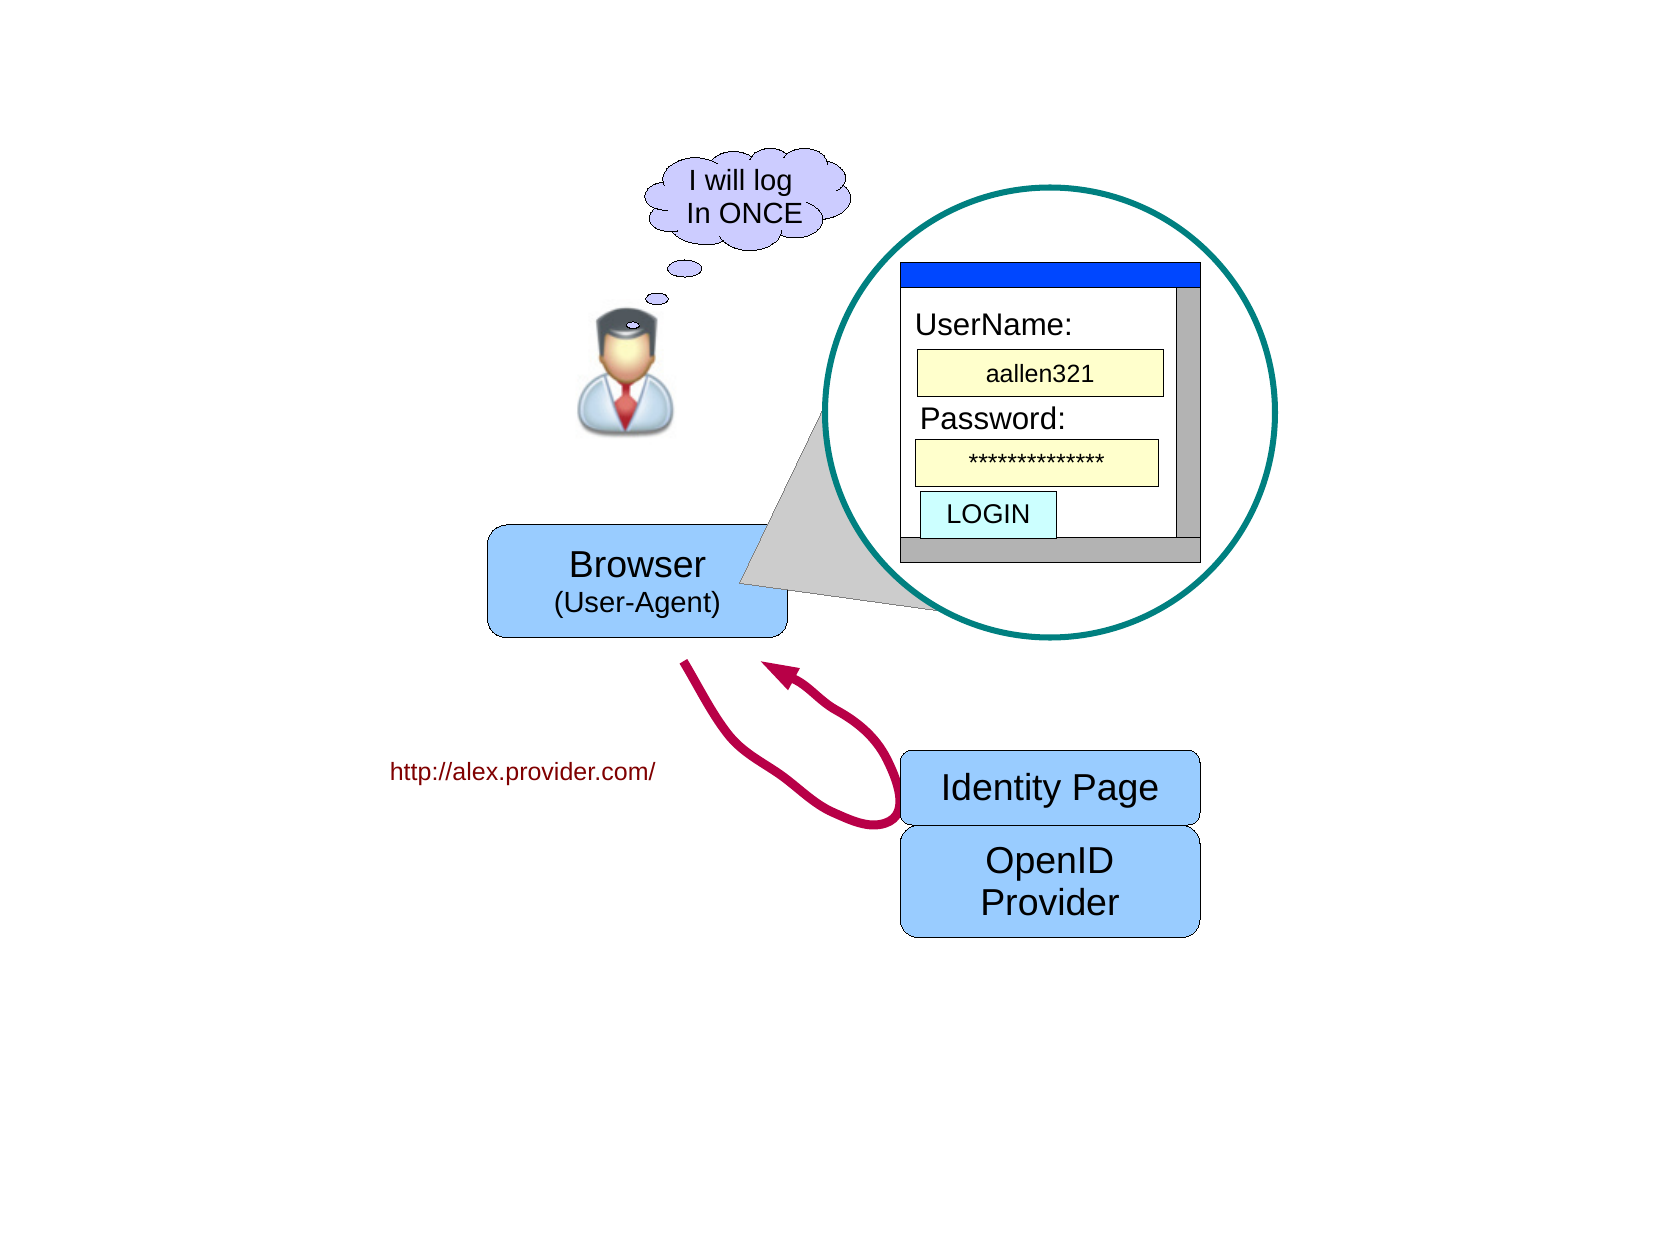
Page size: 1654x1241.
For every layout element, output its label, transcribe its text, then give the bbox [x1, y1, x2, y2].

picture [562, 299, 689, 446]
text_box Password: [905, 394, 1136, 480]
text_box Identity Page [900, 750, 1201, 826]
text_box Browser (User-Agent) [487, 524, 788, 638]
text_box aallen321 [917, 349, 1164, 397]
text_box [739, 187, 1276, 638]
text_box OpenID Provider [900, 825, 1201, 938]
text_box ************** [915, 439, 1159, 487]
text_box I will log In ONCE [644, 148, 851, 251]
text_box LOGIN [920, 491, 1057, 539]
text_box UserName: [900, 300, 1131, 386]
text_box http://alex.provider.com/ [375, 750, 677, 793]
text_box I will log In ONCE [667, 259, 702, 278]
